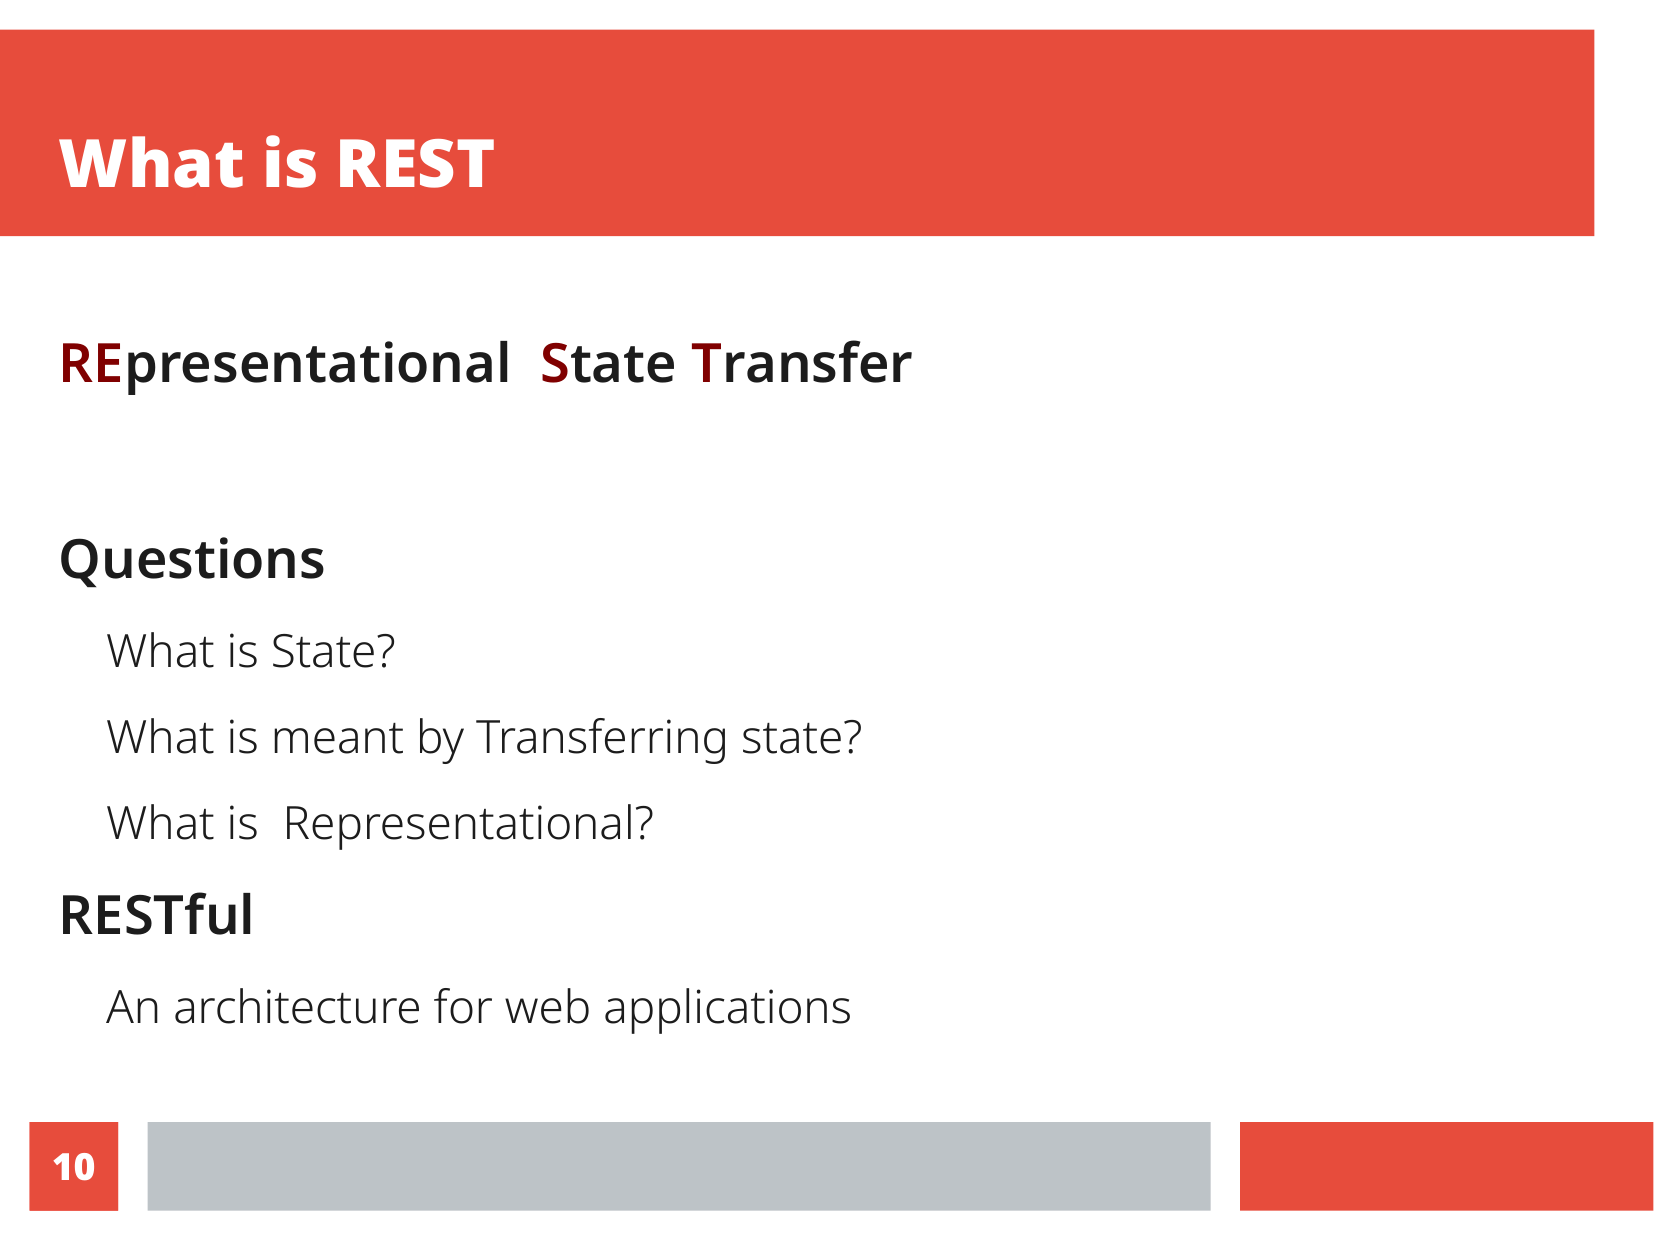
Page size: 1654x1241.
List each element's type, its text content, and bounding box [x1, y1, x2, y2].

title What is REST [59, 59, 1595, 207]
list REpresentational State Transfer Questions What is State? What is meant by Transferring state? What is Representational? RESTful An architecture for web applications [59, 324, 1565, 1093]
